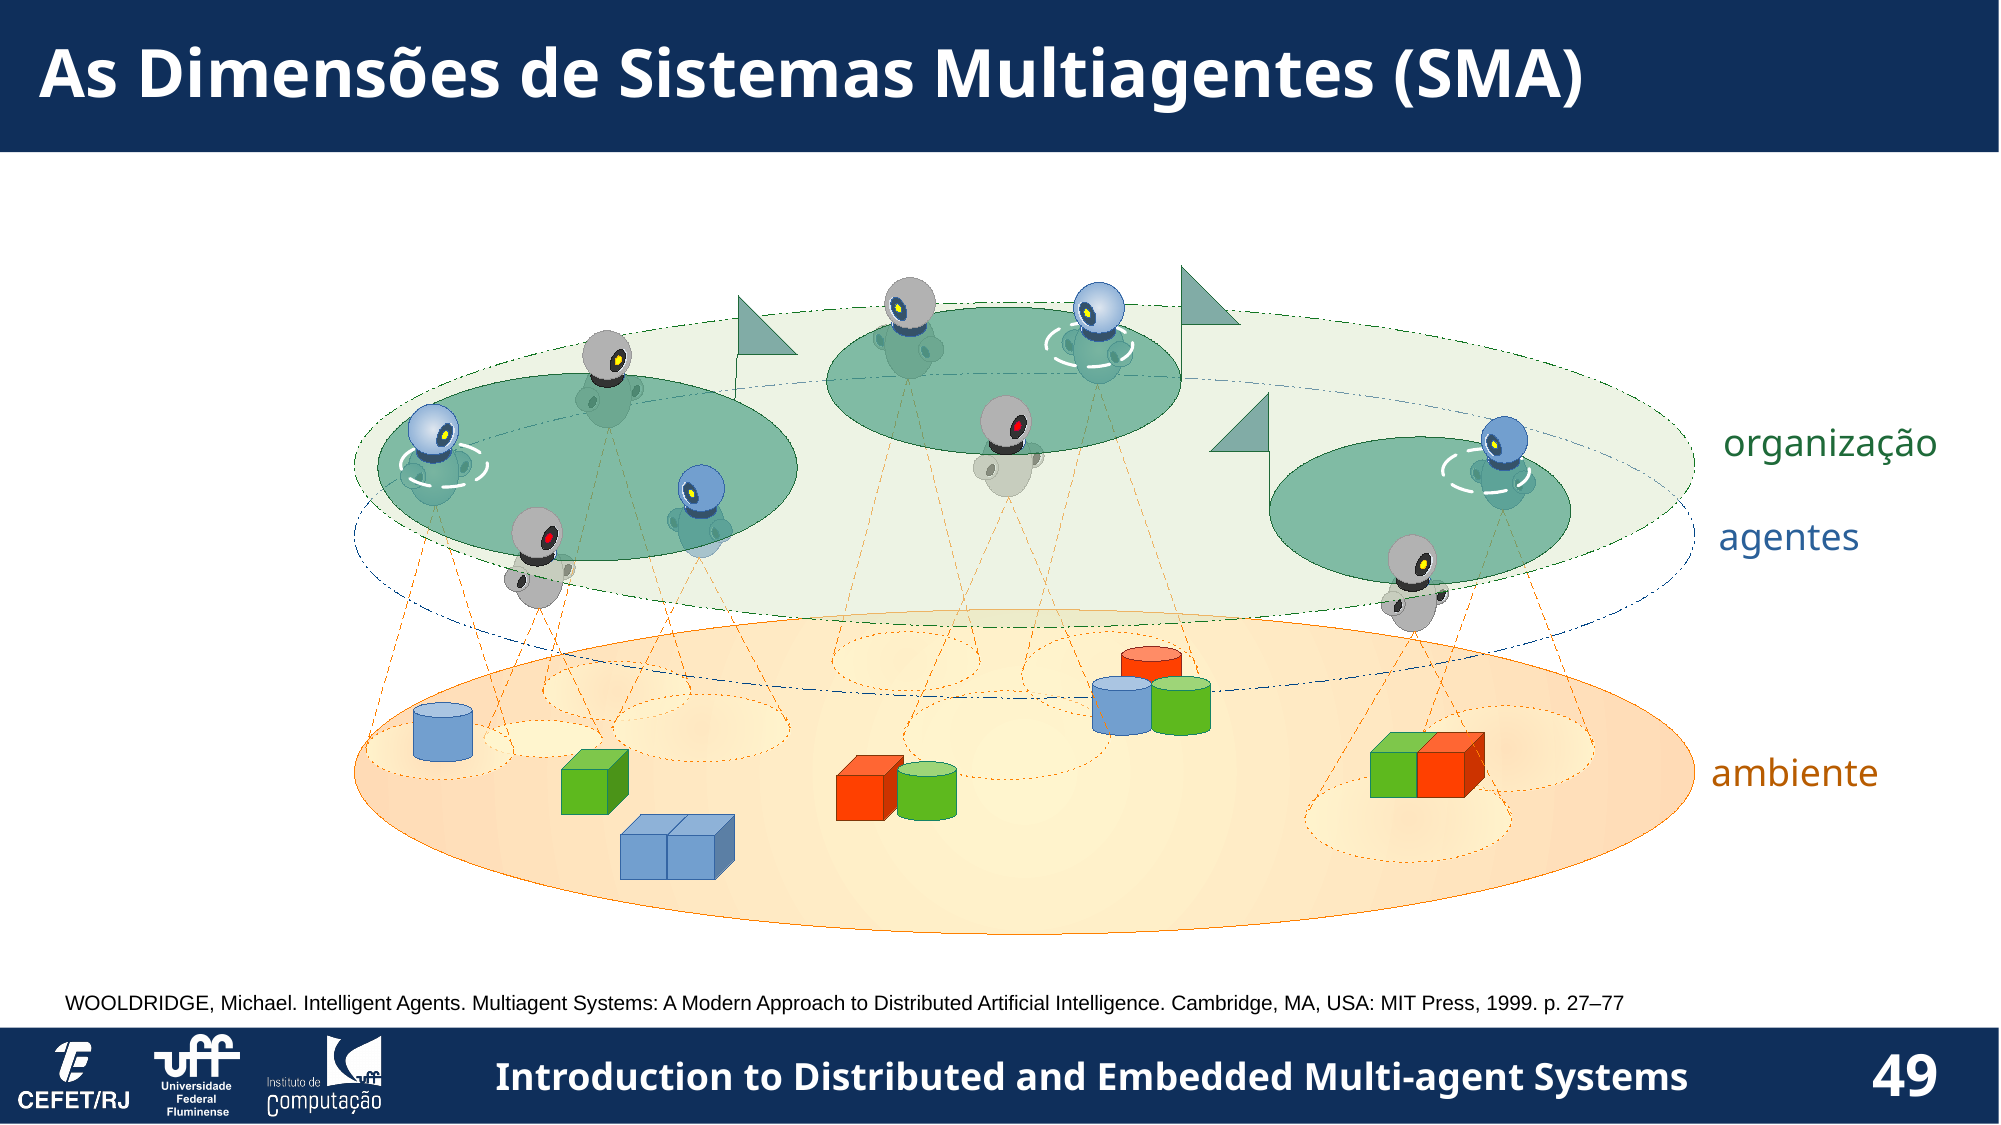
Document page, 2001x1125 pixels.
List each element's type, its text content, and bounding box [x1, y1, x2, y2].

text_box organização [1653, 411, 2000, 472]
text_box WOOLDRIDGE, Michael. Intelligent Agents. Multiagent Systems: A Modern Approach to Distributed Artificial Intelligence. Cambridge, MA, USA: MIT Press, 1999. p. 27–77 [50, 982, 1969, 1023]
picture [265, 1033, 383, 1117]
text_box [354, 265, 1695, 935]
picture [153, 1033, 241, 1121]
text_box As Dimensões de Sistemas Multiagentes (SMA) [25, 23, 1999, 119]
text_box agentes [1612, 505, 1967, 566]
text_box ambiente [1618, 741, 1973, 802]
picture [18, 1021, 129, 1125]
